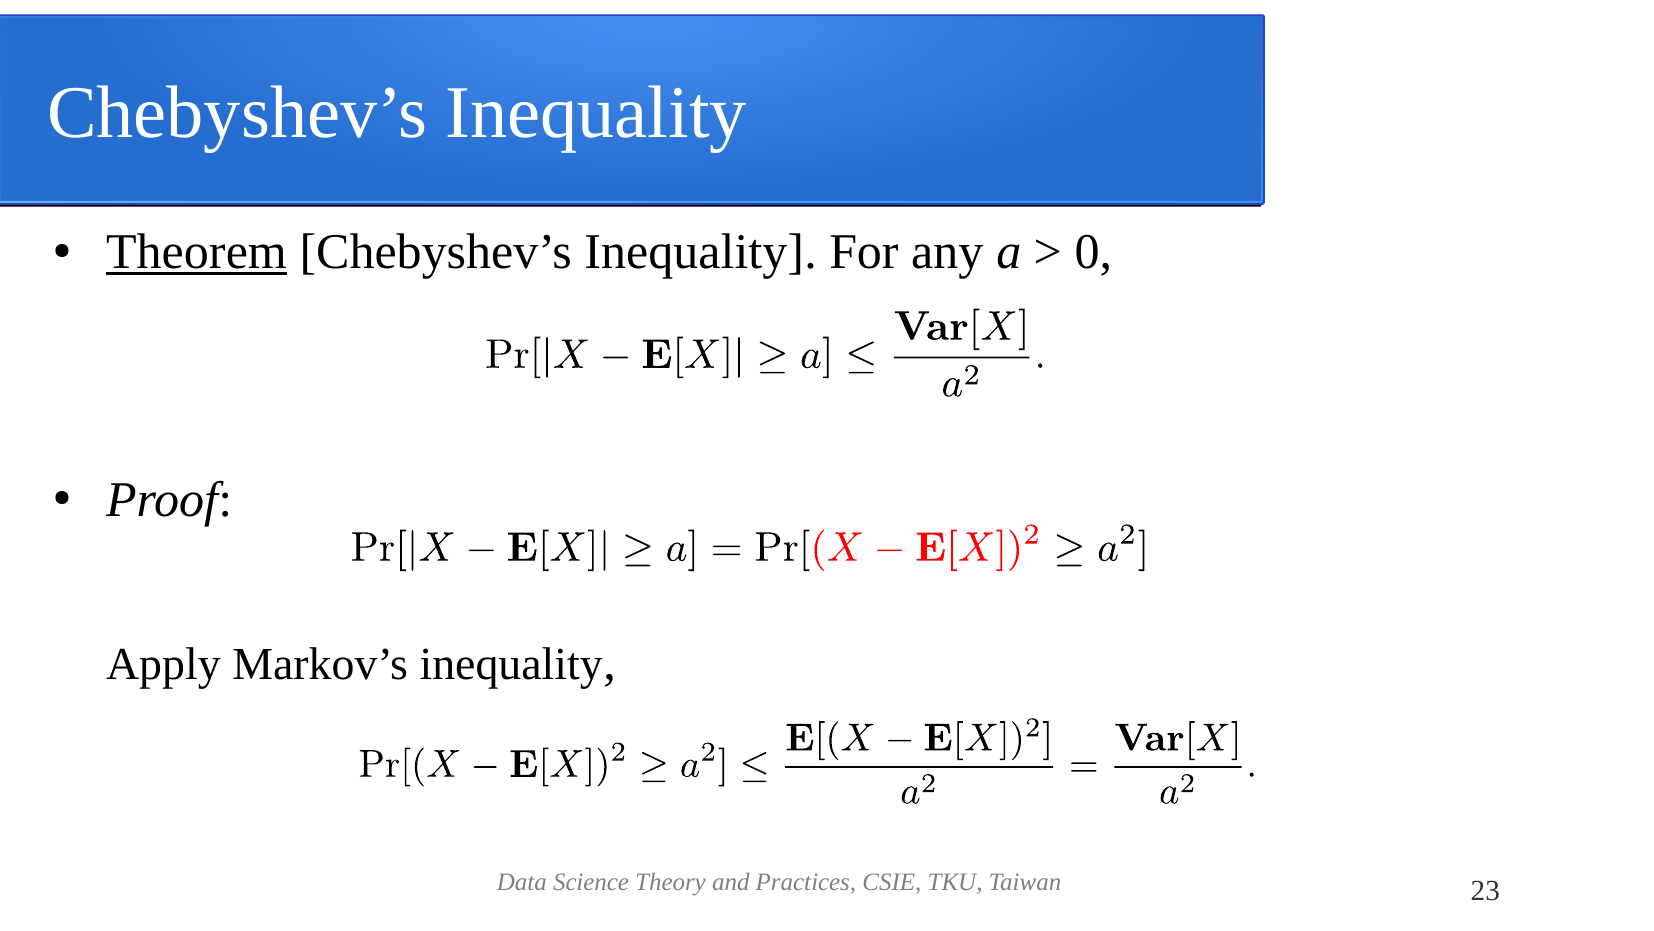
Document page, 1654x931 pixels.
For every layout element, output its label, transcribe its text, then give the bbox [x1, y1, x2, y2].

title Chebyshev’s Inequality [47, 35, 1199, 189]
picture [356, 716, 1256, 806]
list Theorem [Chebyshev’s Inequality]. For any a > 0, Proof: Apply Markov’s inequality, [35, 224, 1524, 764]
picture [350, 524, 1145, 572]
picture [483, 307, 1044, 399]
